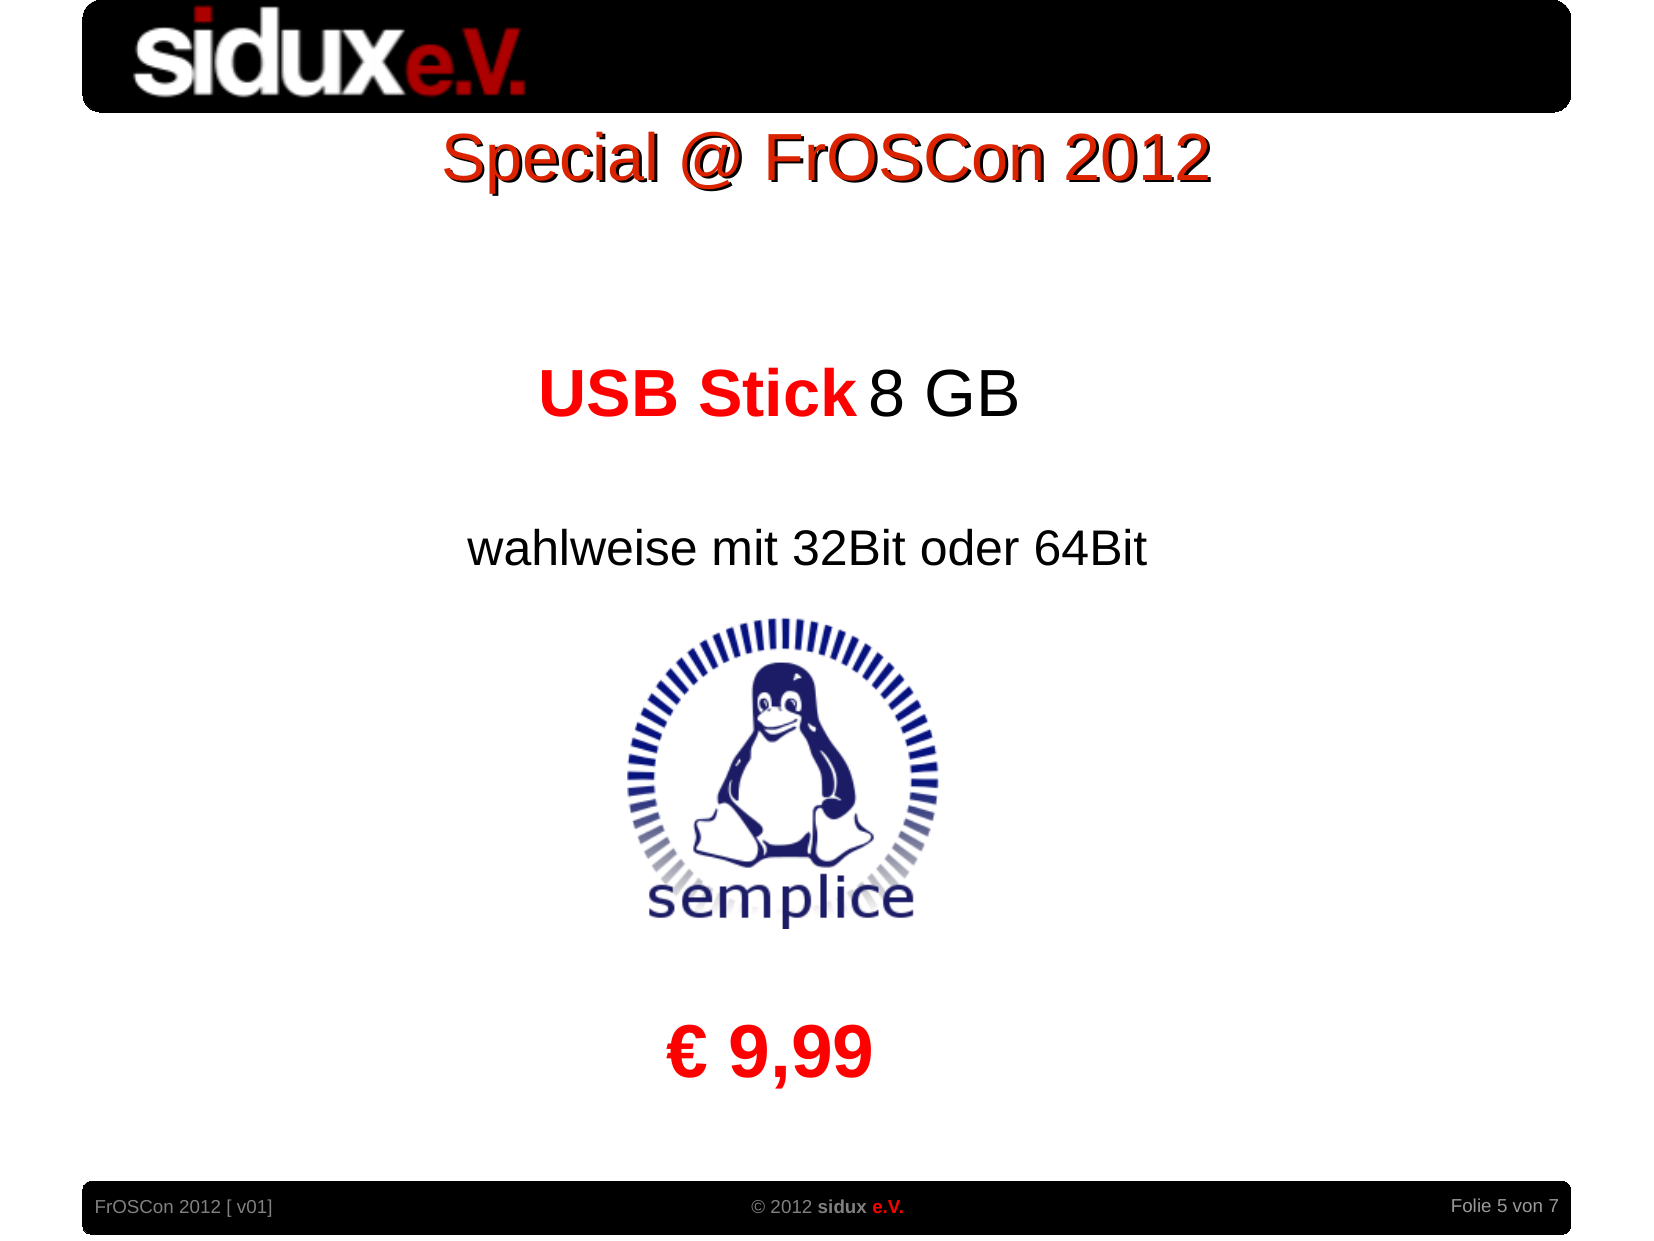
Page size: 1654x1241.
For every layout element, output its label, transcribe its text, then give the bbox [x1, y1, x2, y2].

picture [626, 616, 940, 929]
picture [113, 0, 532, 110]
text_box USB Stick 8 GB wahlweise mit 32Bit oder 64Bit € 9,99 [82, 224, 1571, 1170]
text_box Special @ FrOSCon 2012 [82, 112, 1571, 213]
